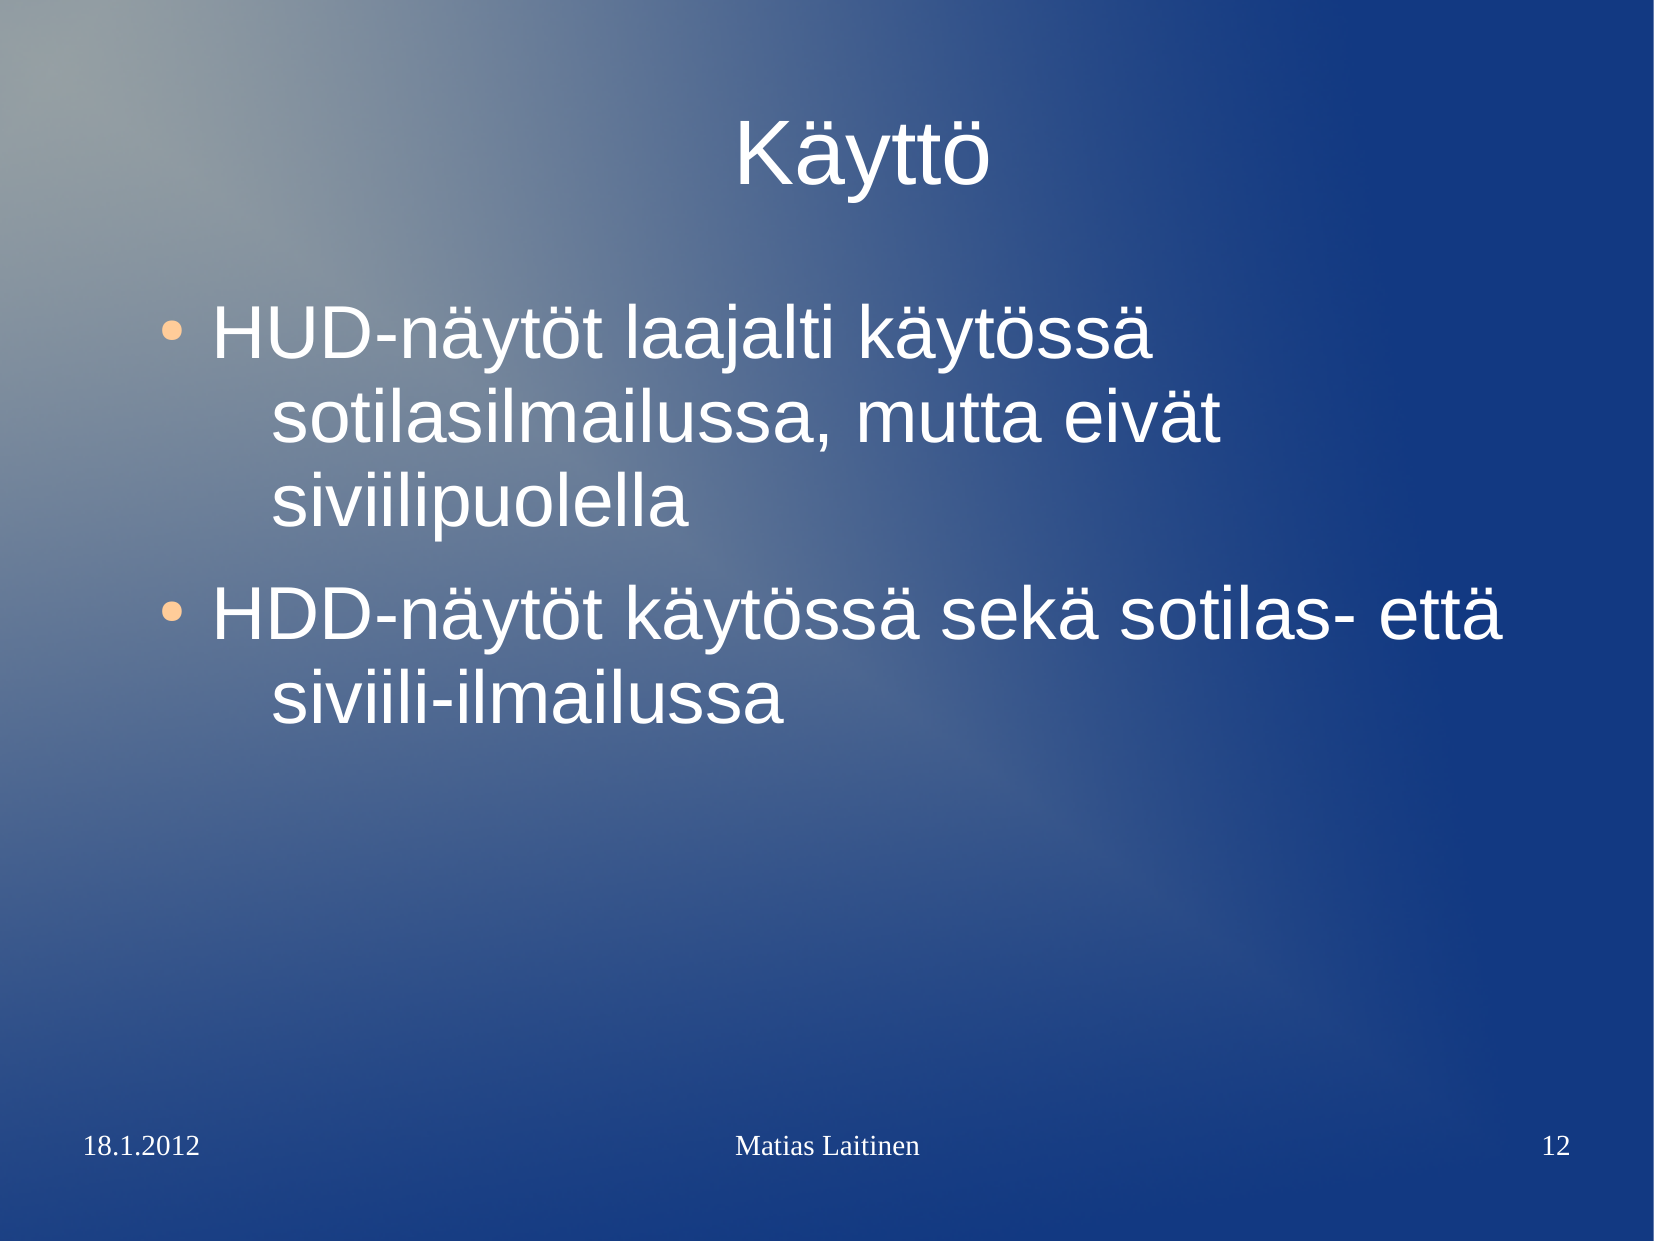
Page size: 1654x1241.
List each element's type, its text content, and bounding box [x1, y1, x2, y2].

picture [0, 0, 1654, 1241]
list HUD-näytöt laajalti käytössä sotilasilmailussa, mutta eivät siviilipuolella HDD-näytöt käytössä sekä sotilas- että siviili-ilmailussa [82, 290, 1571, 1109]
title Käyttö [82, 49, 1571, 257]
